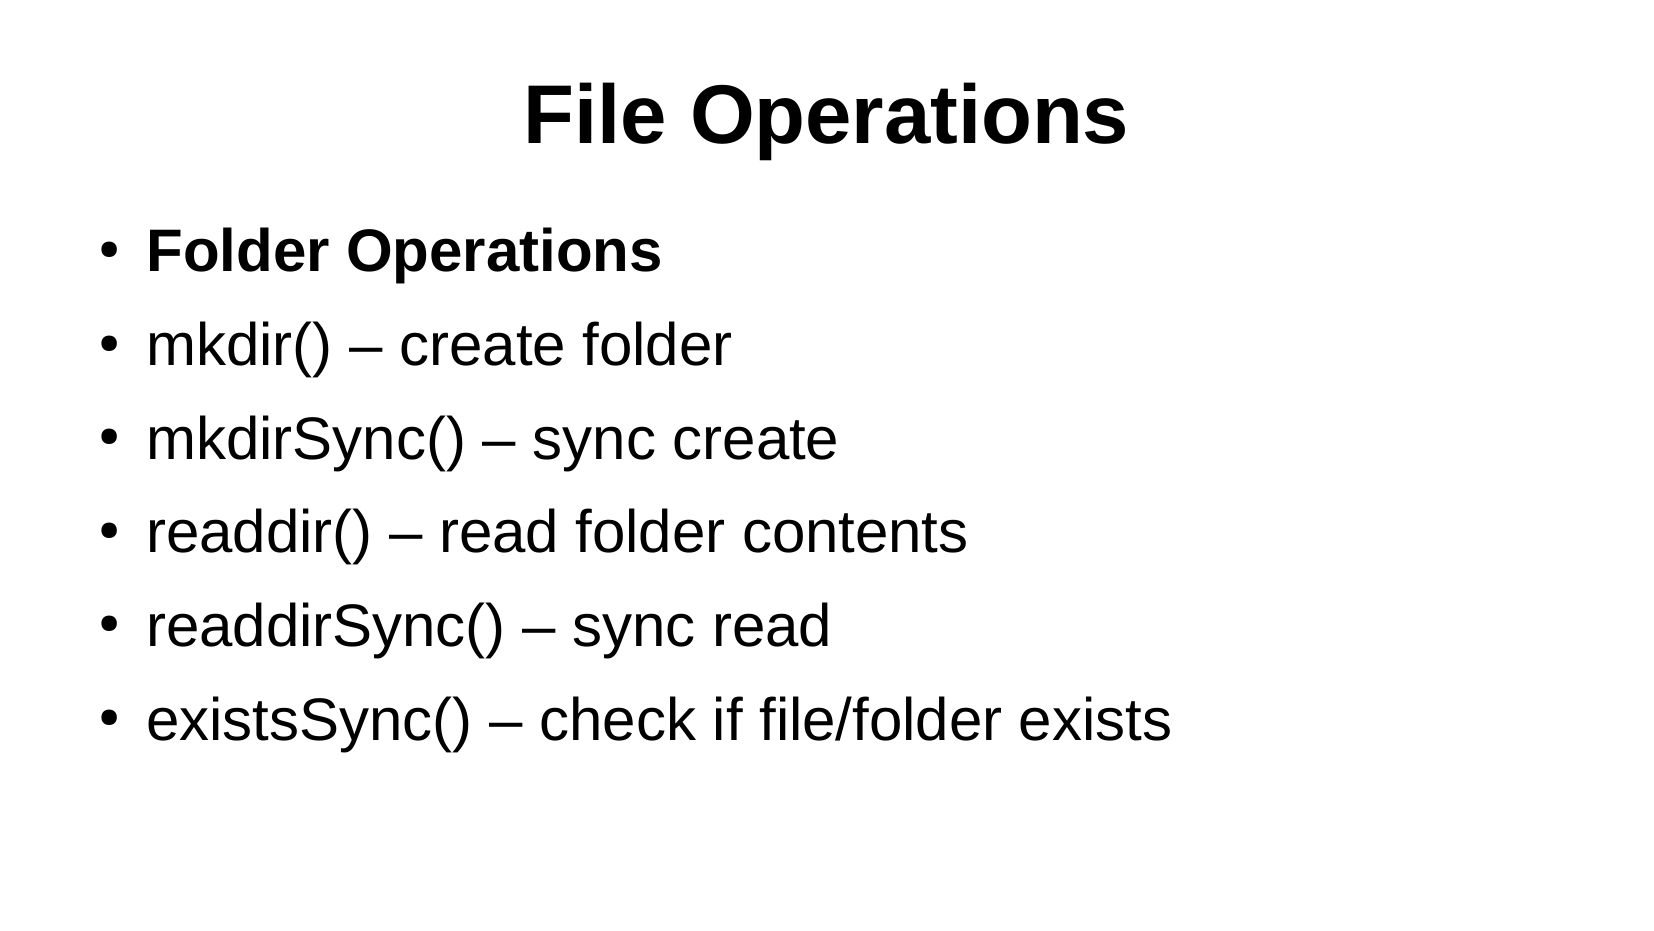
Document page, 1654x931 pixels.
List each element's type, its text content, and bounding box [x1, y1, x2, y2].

list Folder Operations mkdir() – create folder mkdirSync() – sync create readdir() – read folder contents readdirSync() – sync read existsSync() – check if file/folder exists [82, 217, 1571, 758]
title File Operations [82, 37, 1571, 193]
